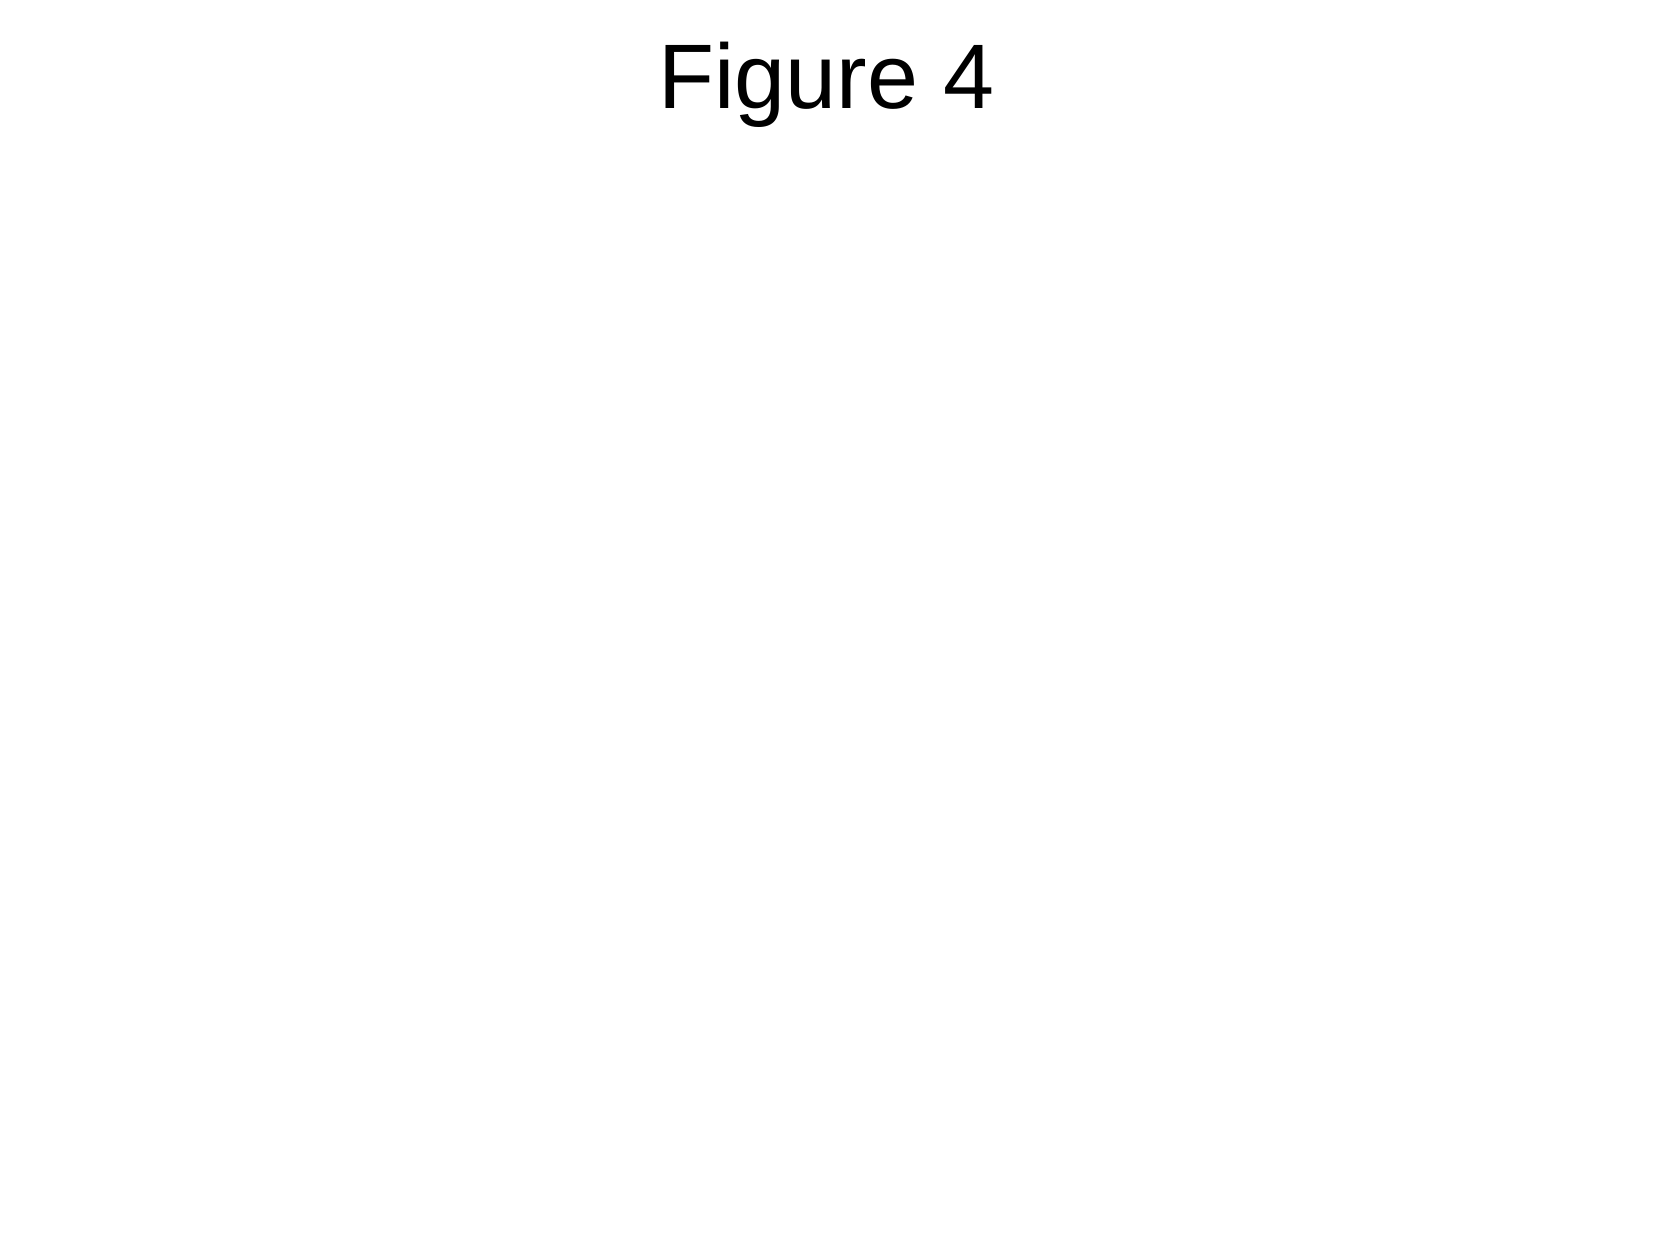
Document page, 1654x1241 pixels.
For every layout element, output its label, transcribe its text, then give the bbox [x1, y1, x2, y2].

title Figure 4 [82, 0, 1571, 181]
